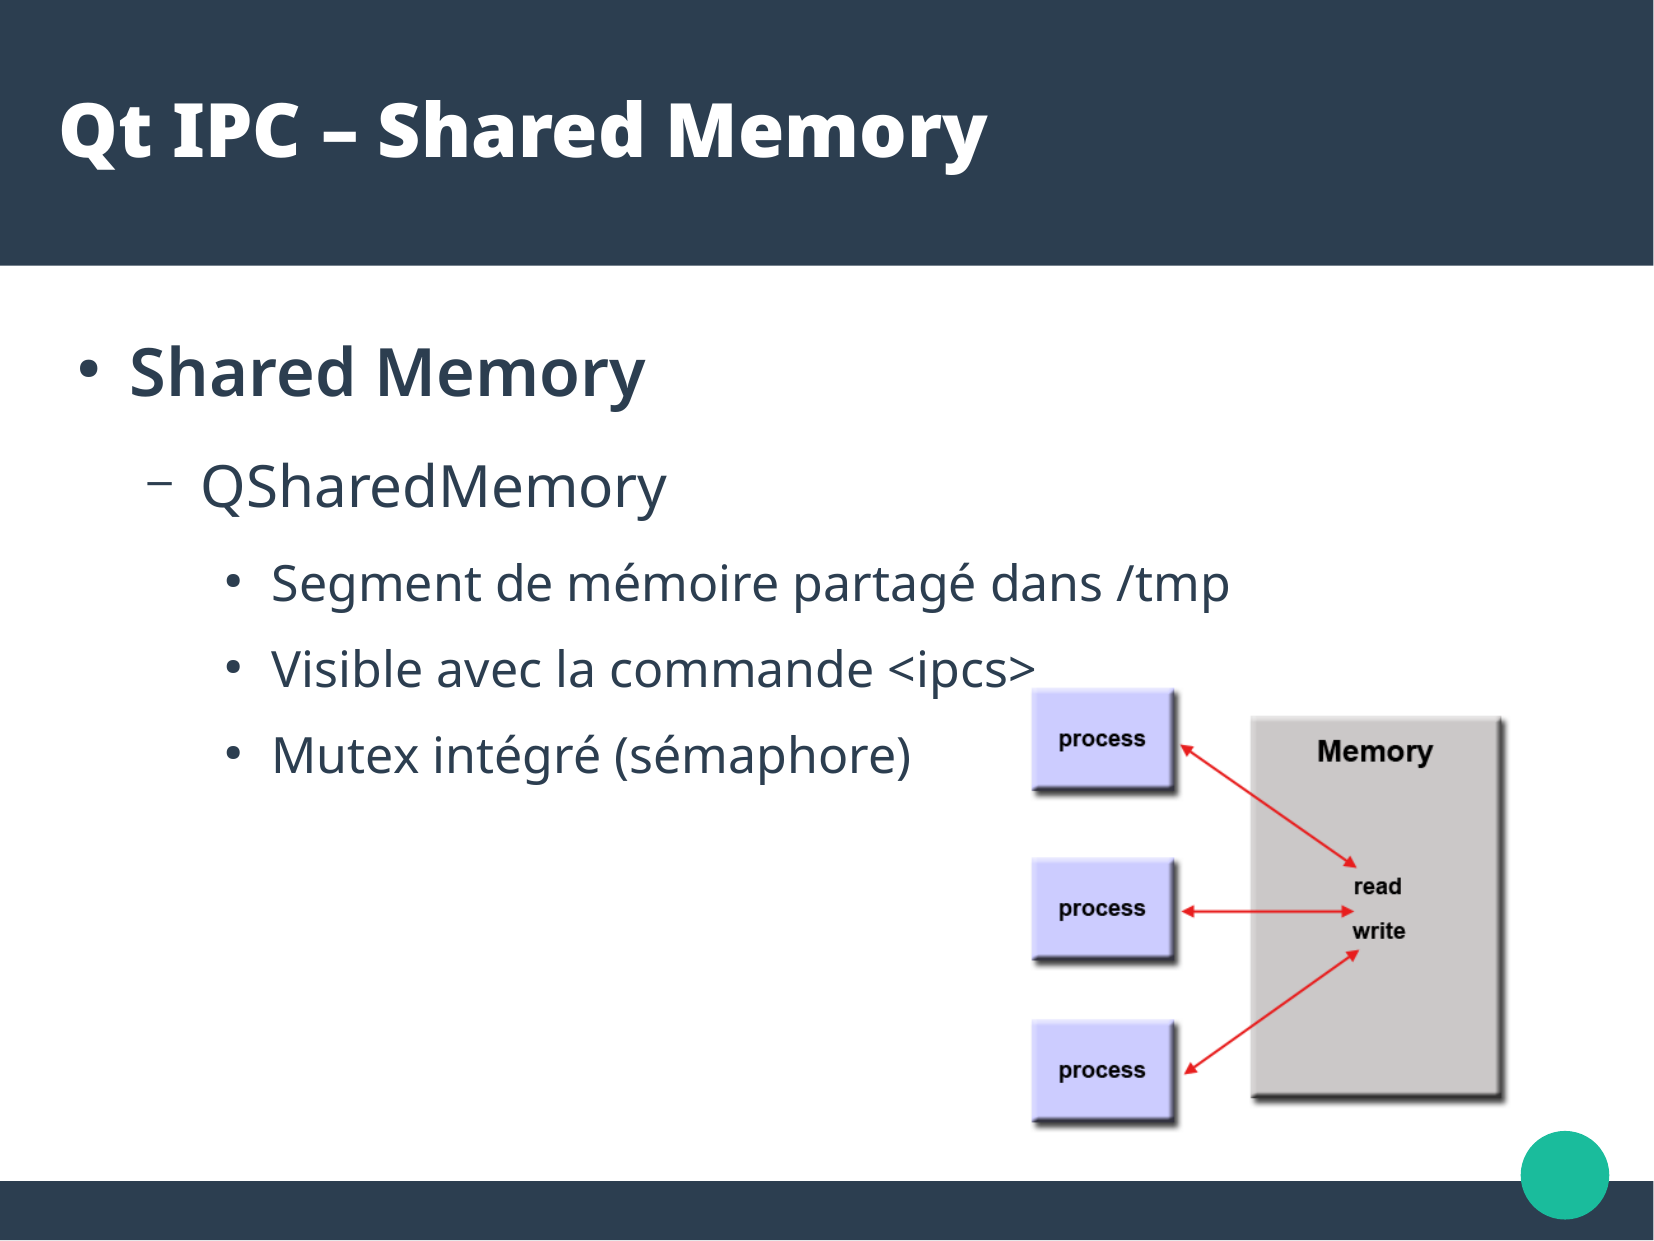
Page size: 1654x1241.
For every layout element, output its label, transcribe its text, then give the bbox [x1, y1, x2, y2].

picture [1028, 684, 1513, 1134]
title Qt IPC – Shared Memory [59, 49, 1595, 207]
list Shared Memory QSharedMemory Segment de mémoire partagé dans /tmp Visible avec la commande <ipcs> Mutex intégré (sémaphore) [59, 324, 1595, 1152]
